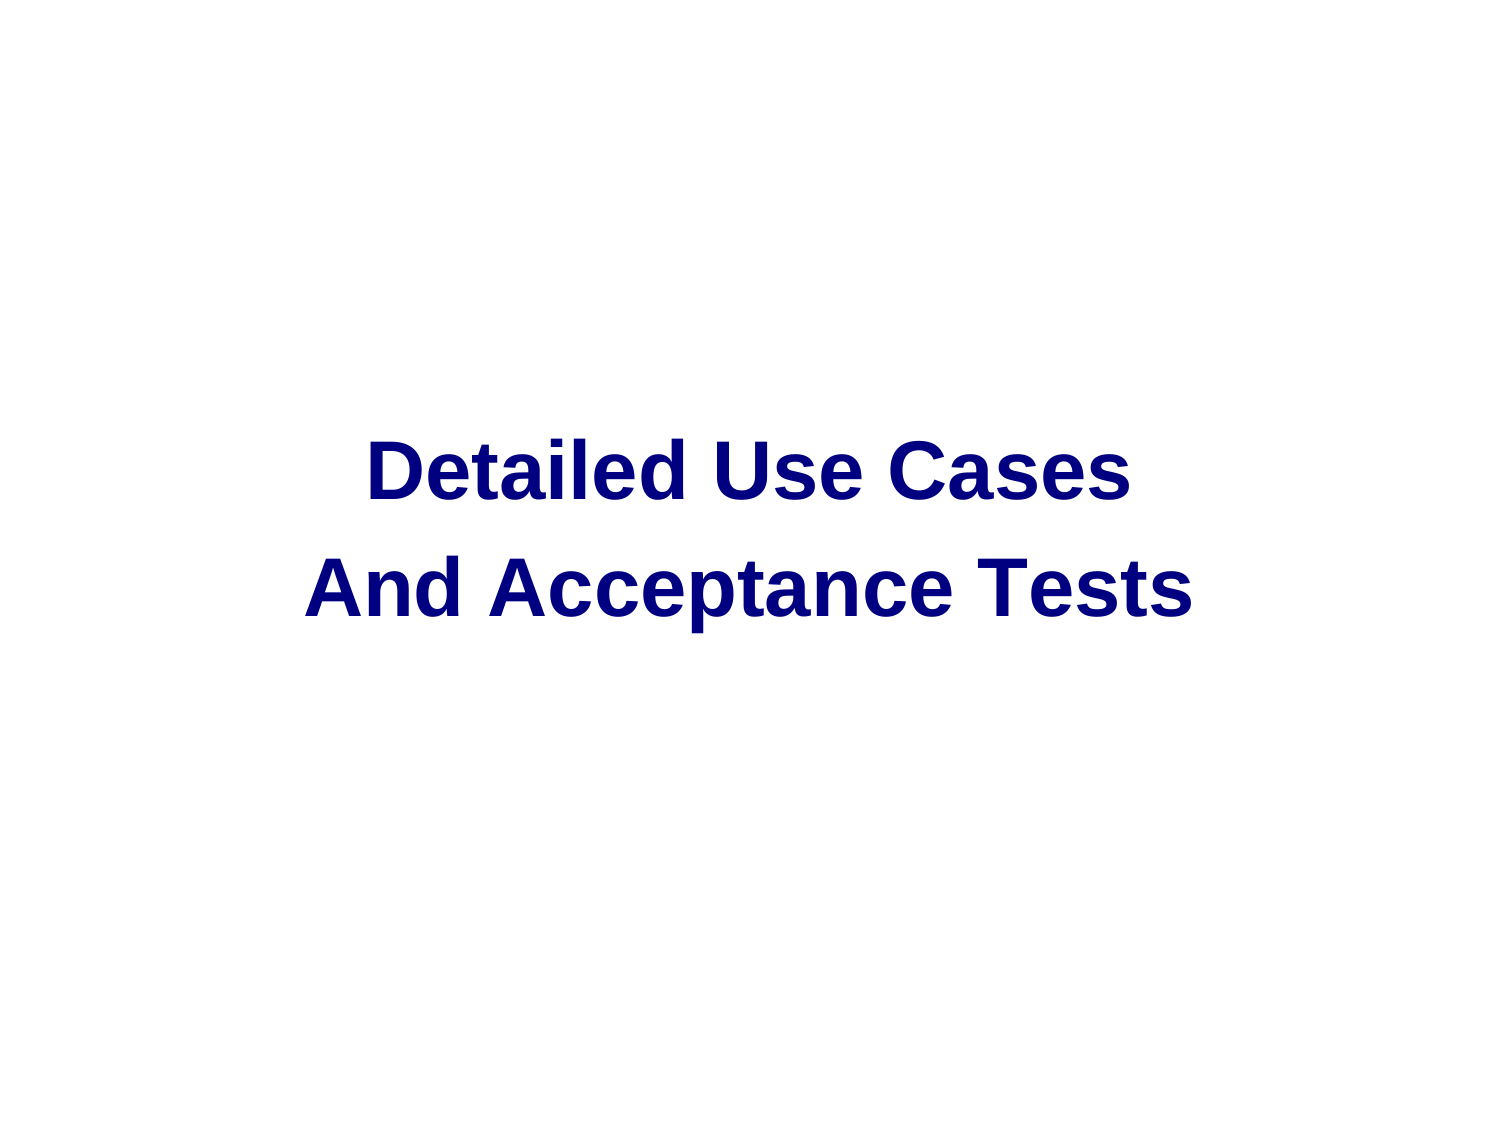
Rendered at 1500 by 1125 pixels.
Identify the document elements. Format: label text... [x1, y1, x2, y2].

subtitle Detailed Use Cases And Acceptance Tests [75, 45, 1424, 1004]
